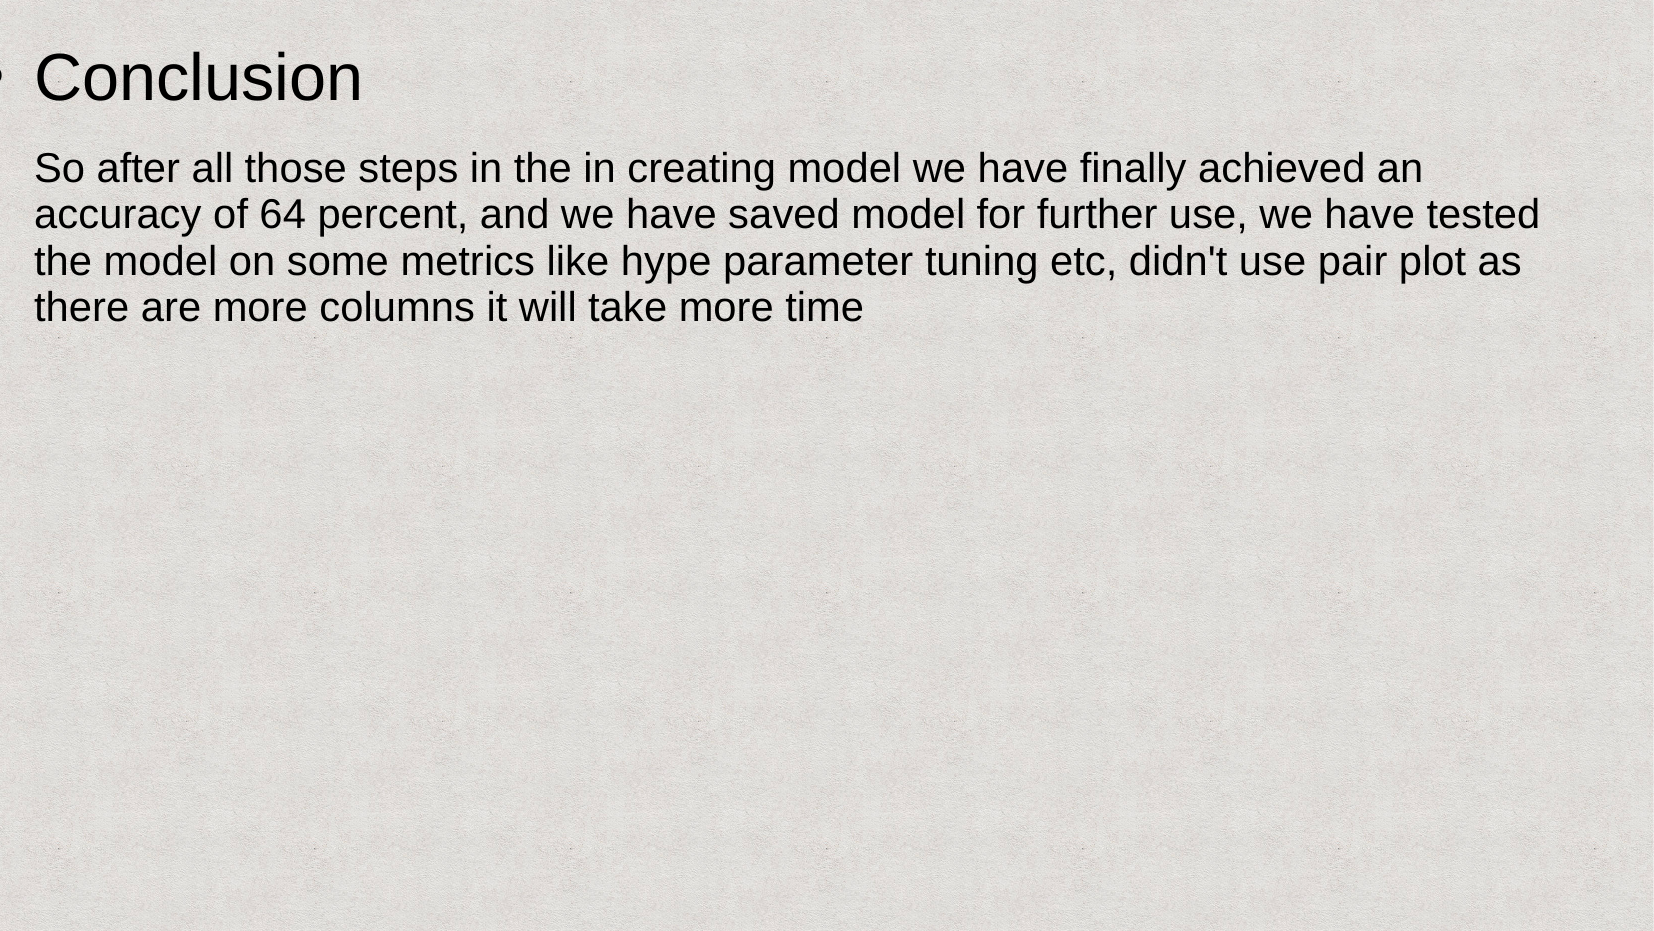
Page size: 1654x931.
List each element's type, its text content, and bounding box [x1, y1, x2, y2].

list Conclusion So after all those steps in the in creating model we have finally achieved an accuracy of 64 percent, and we have saved model for further use, we have tested the model on some metrics like hype parameter tuning etc, didn't use pair plot as there are more columns it will take more time [0, 40, 1557, 881]
picture [0, 0, 1654, 931]
